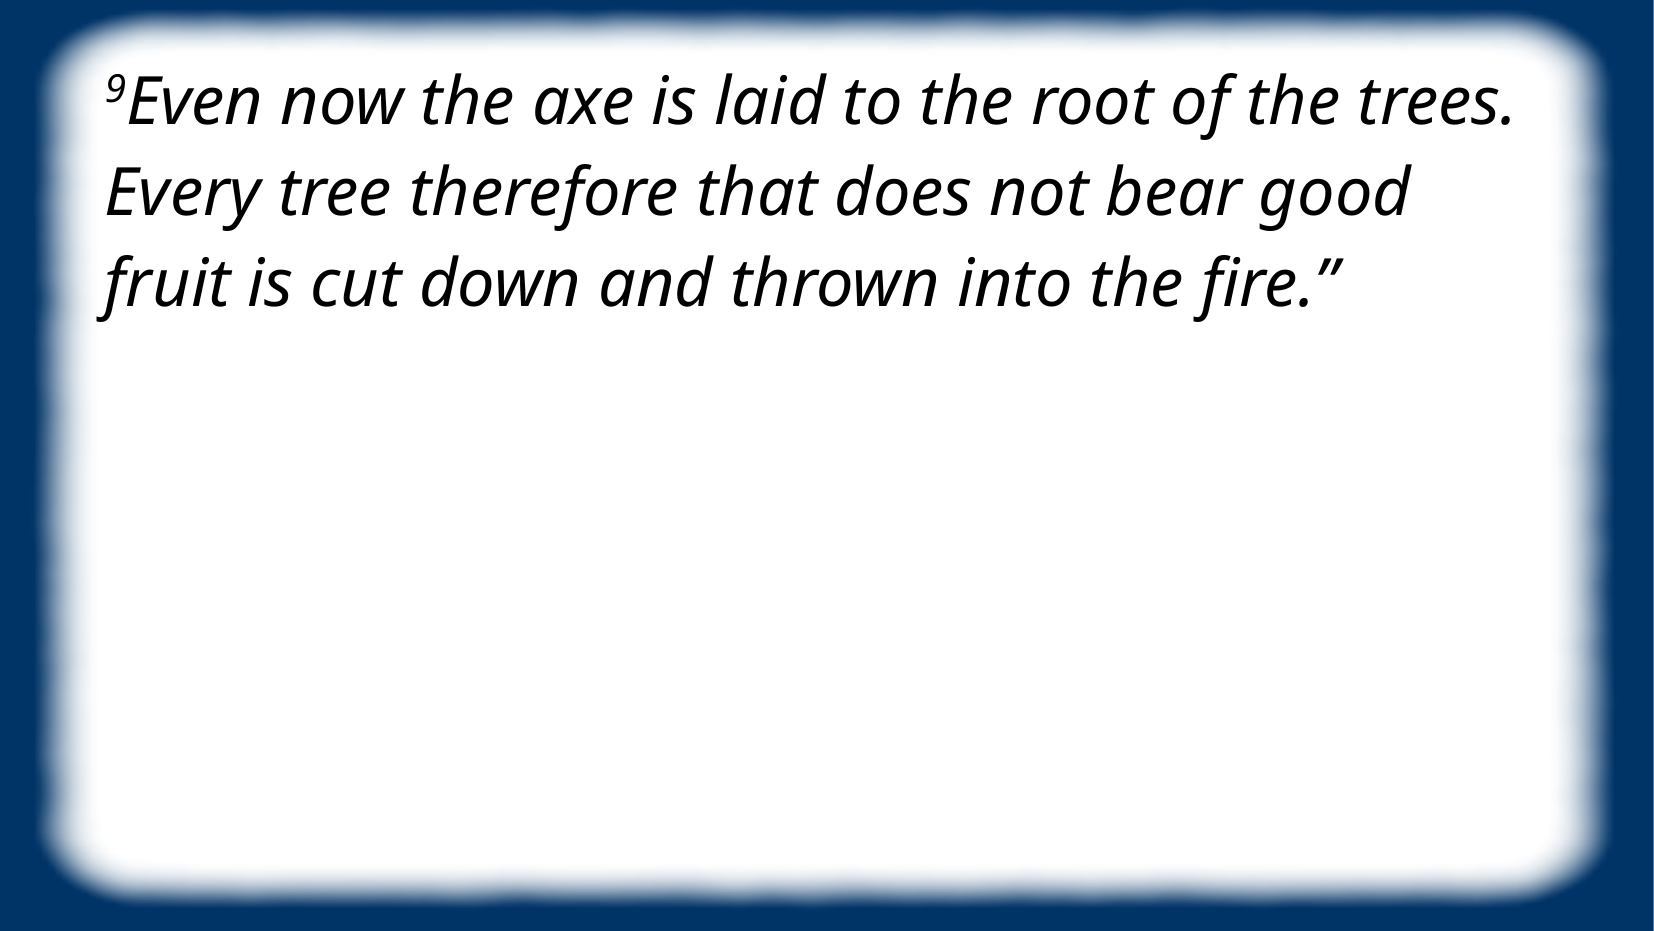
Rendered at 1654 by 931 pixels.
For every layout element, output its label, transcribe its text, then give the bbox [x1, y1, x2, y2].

text_box 9Even now the axe is laid to the root of the trees. Every tree therefore that does not bear good fruit is cut down and thrown into the fire.” [90, 45, 1561, 327]
picture [0, 0, 1654, 931]
